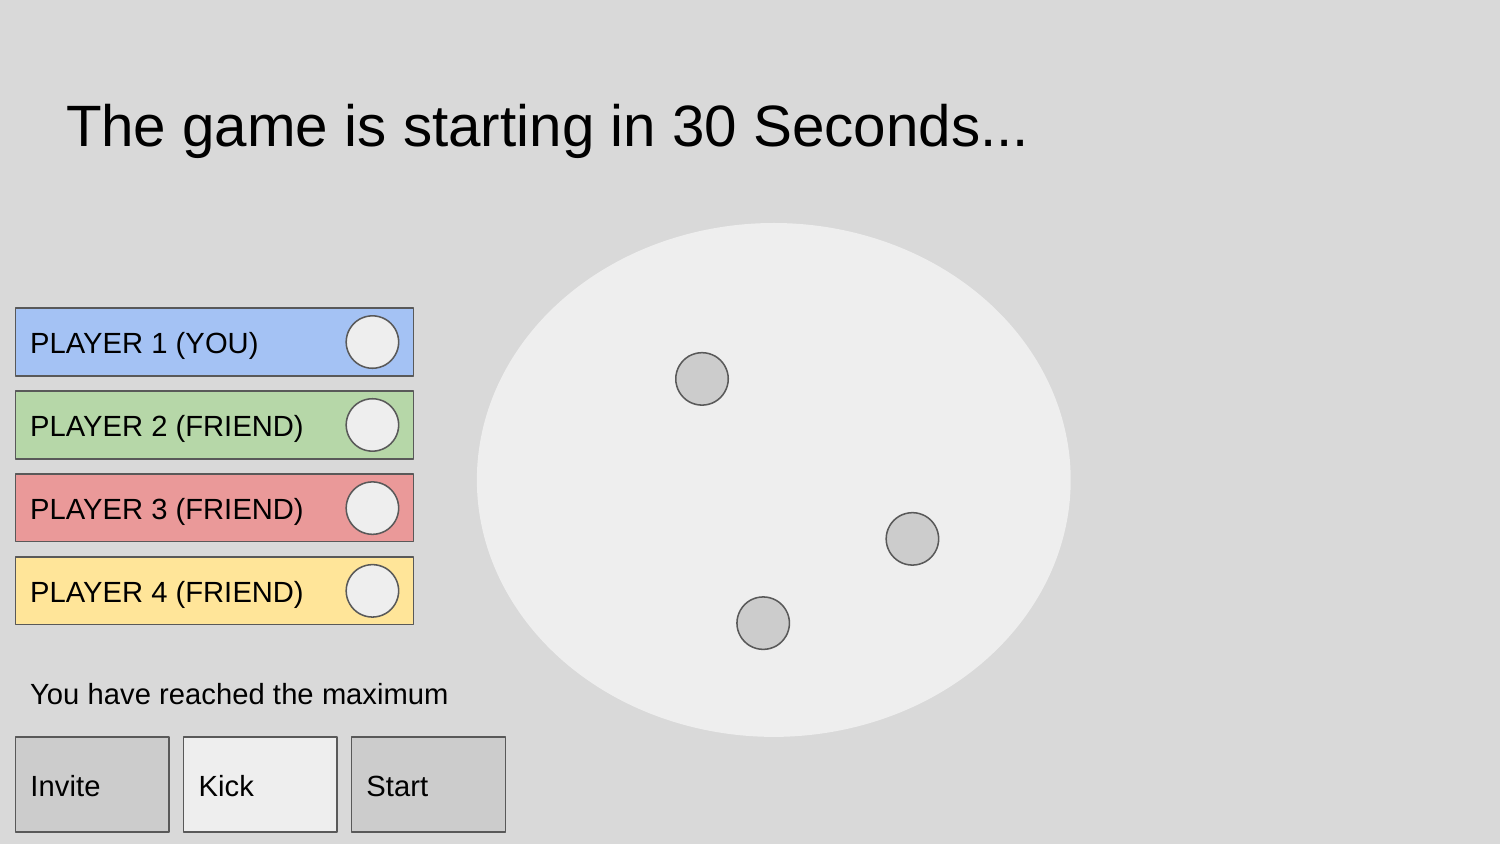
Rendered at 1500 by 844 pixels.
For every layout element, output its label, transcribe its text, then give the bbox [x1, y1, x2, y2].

text_box You have reached the maximum [15, 658, 494, 727]
text_box [346, 481, 399, 535]
text_box Kick [183, 736, 338, 833]
text_box PLAYER 1 (YOU) [15, 308, 414, 376]
title The game is starting in 30 Seconds... [51, 72, 1449, 167]
text_box [346, 564, 399, 618]
text_box Invite [15, 736, 170, 833]
text_box [476, 222, 1071, 737]
text_box Start [351, 736, 506, 833]
text_box PLAYER 2 (FRIEND) [15, 391, 414, 459]
text_box [346, 398, 399, 452]
text_box PLAYER 4 (FRIEND) [15, 556, 414, 625]
text_box [346, 315, 399, 369]
text_box PLAYER 3 (FRIEND) [15, 474, 414, 542]
